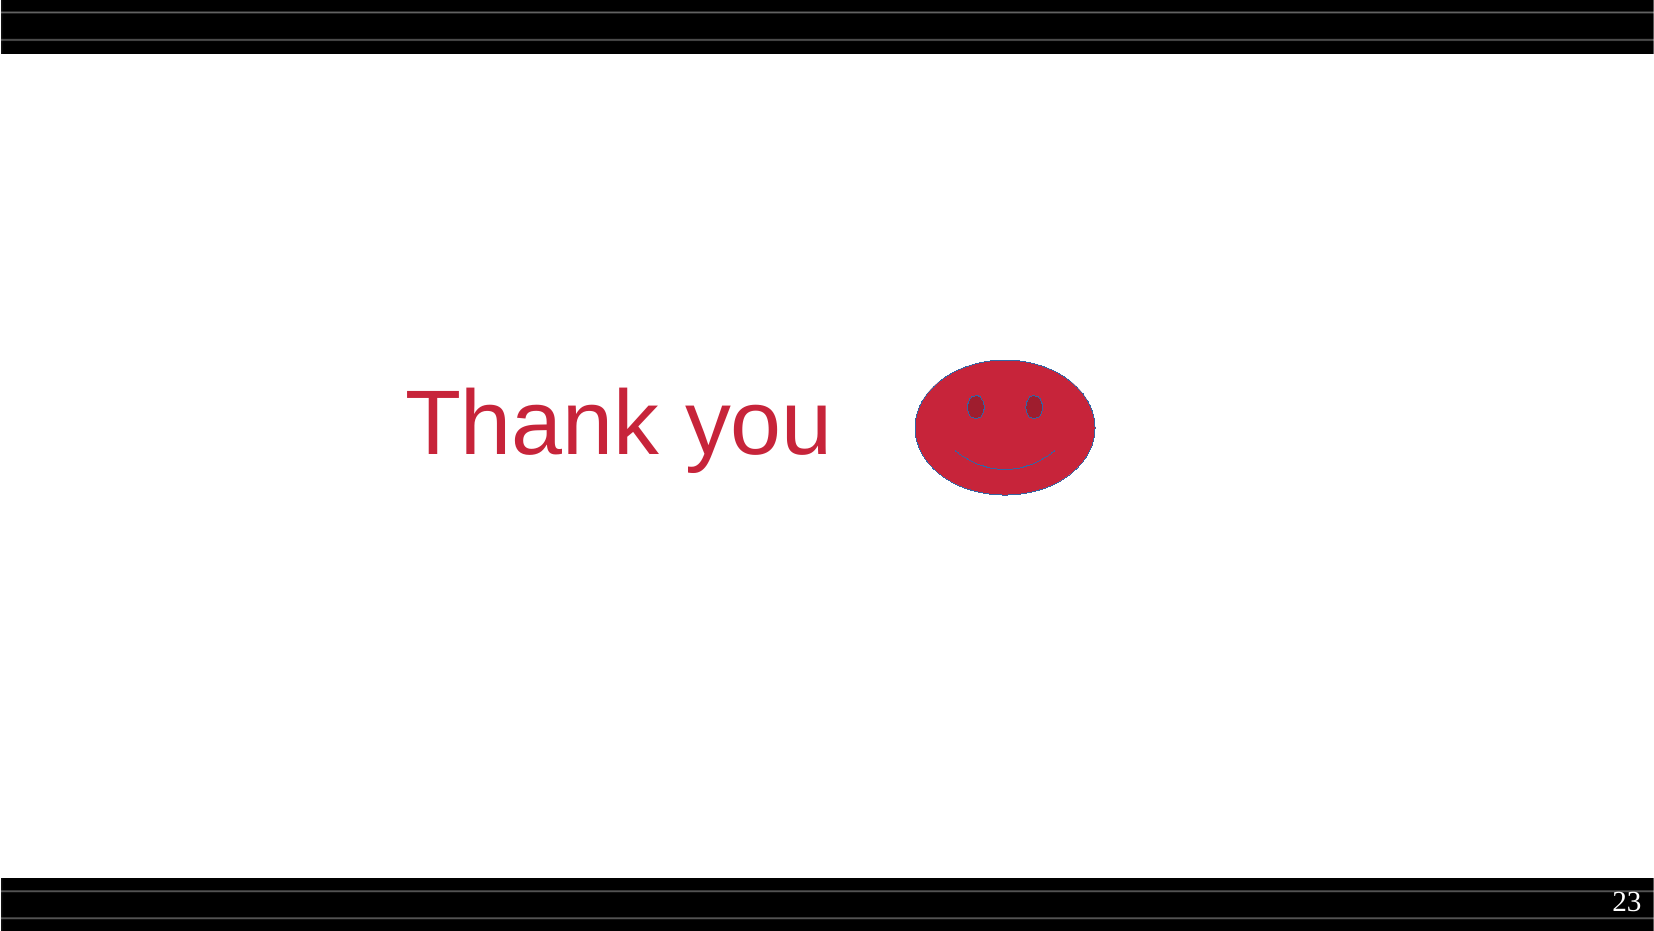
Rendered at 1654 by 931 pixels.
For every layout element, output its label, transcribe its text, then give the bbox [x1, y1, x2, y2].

title Thank you [405, 345, 1129, 501]
text_box [915, 360, 1096, 496]
picture [1, 0, 1654, 54]
picture [1, 878, 1654, 931]
